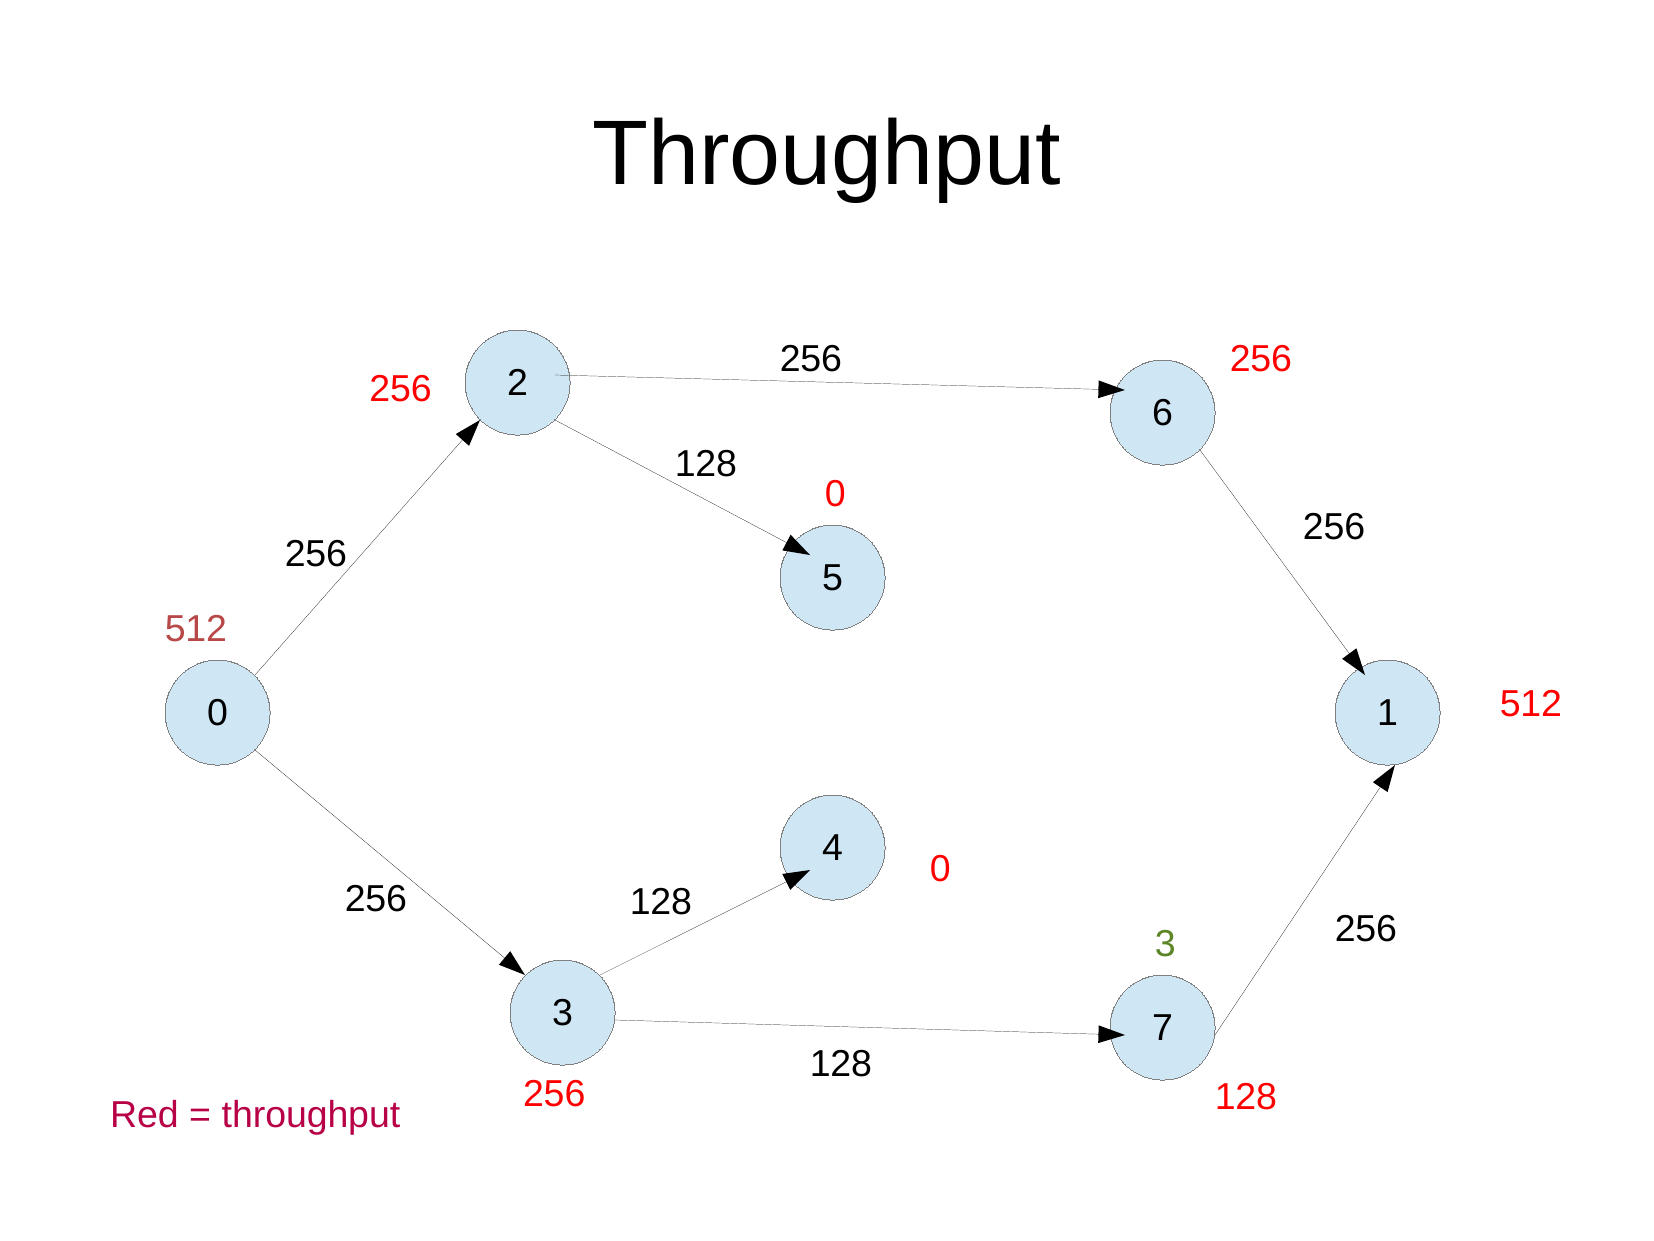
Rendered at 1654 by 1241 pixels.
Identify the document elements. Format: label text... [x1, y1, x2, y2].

text_box 6 [1110, 360, 1216, 466]
text_box 3 [1140, 915, 1191, 972]
text_box 0 [165, 660, 271, 766]
text_box 512 [150, 600, 242, 657]
text_box 256 [1320, 900, 1412, 961]
text_box 256 [330, 870, 422, 927]
text_box 3 [510, 960, 616, 1065]
text_box 128 [795, 1035, 887, 1092]
text_box 256 [354, 360, 451, 417]
text_box 256 [270, 525, 362, 582]
text_box Red = throughput [95, 1086, 416, 1186]
text_box 1 [1335, 660, 1441, 766]
text_box 256 [765, 330, 857, 421]
text_box 256 [508, 1065, 601, 1122]
text_box 256 [1215, 330, 1307, 387]
text_box 256 [1288, 498, 1381, 556]
text_box 512 [1485, 675, 1577, 732]
text_box 128 [1200, 1068, 1292, 1126]
text_box 5 [780, 525, 886, 631]
text_box 4 [780, 795, 886, 901]
text_box 7 [1110, 975, 1216, 1081]
text_box 128 [615, 873, 707, 931]
text_box 128 [660, 435, 752, 492]
text_box 0 [915, 840, 966, 897]
text_box 2 [465, 330, 571, 436]
text_box 0 [810, 465, 861, 522]
title Throughput [82, 49, 1571, 257]
